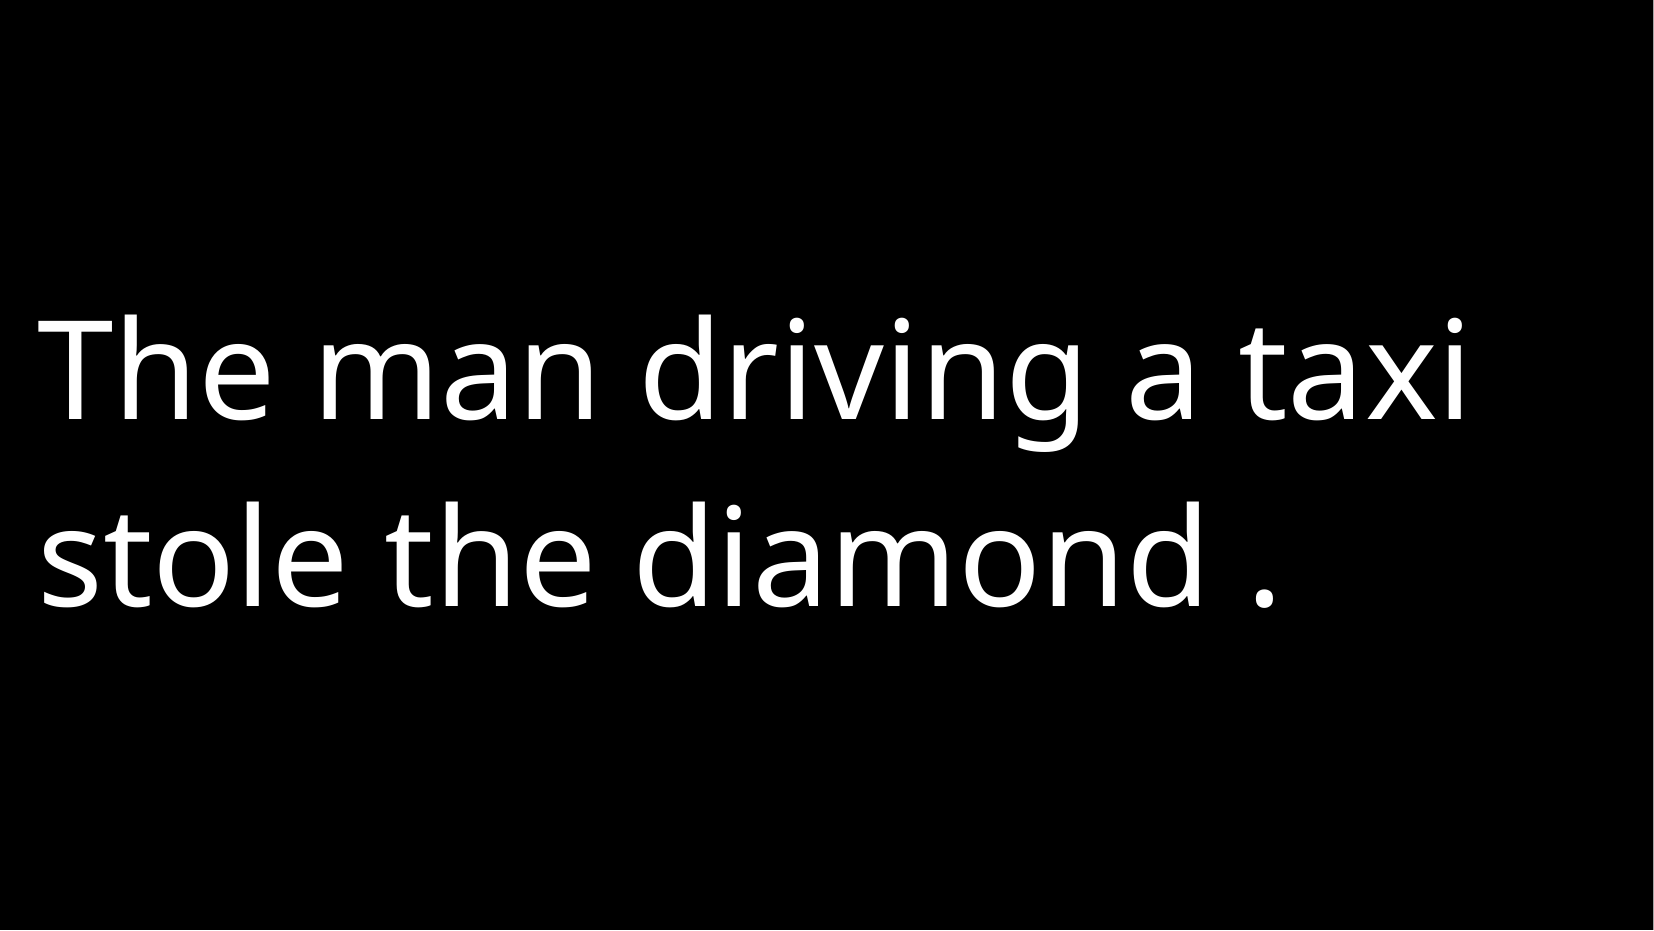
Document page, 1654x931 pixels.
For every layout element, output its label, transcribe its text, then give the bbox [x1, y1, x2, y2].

title The man driving a taxi stole the diamond . [37, 19, 1612, 900]
